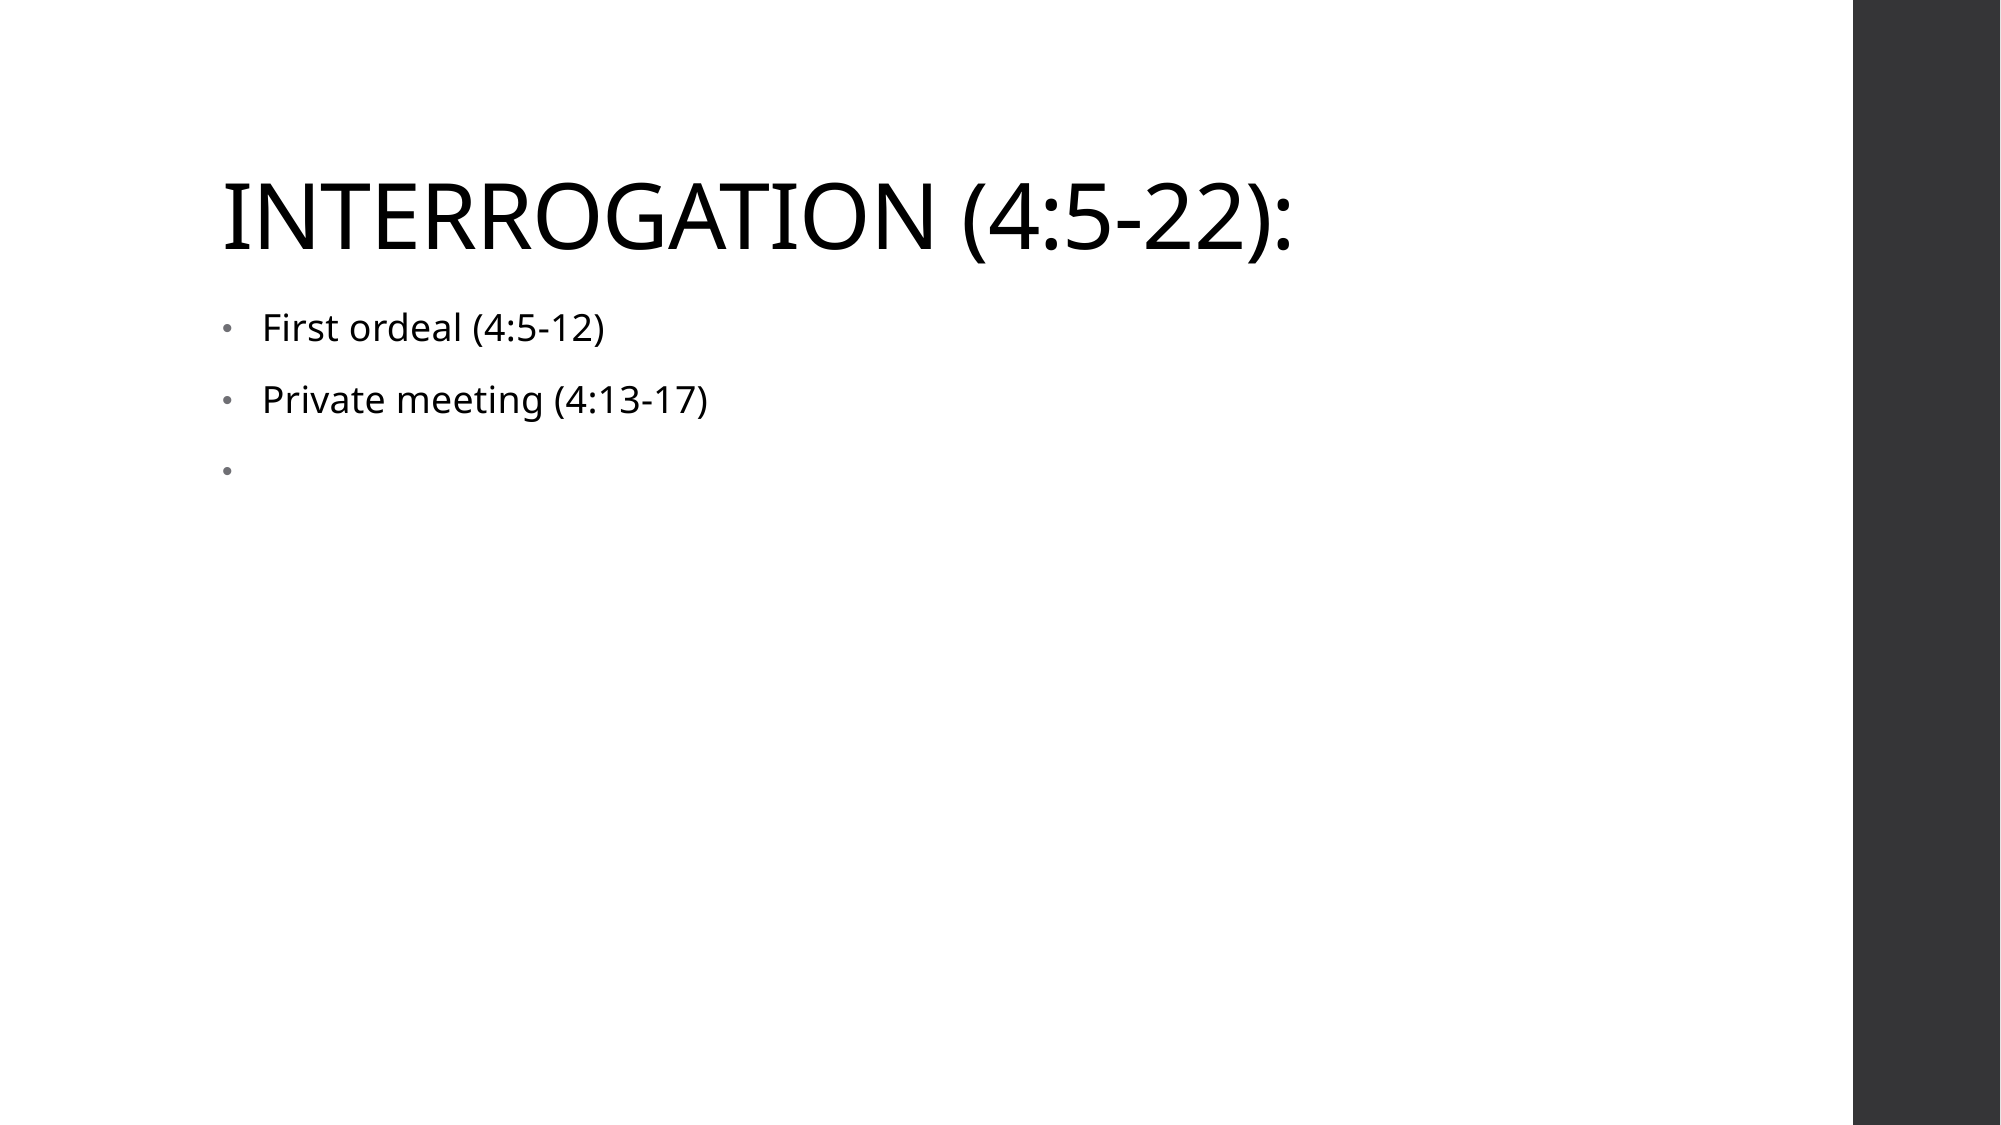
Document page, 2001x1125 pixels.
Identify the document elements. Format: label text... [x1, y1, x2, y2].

title INTERROGATION (4:5-22): [206, 60, 1797, 278]
list First ordeal (4:5-12) Private meeting (4:13-17) [206, 299, 1617, 1014]
